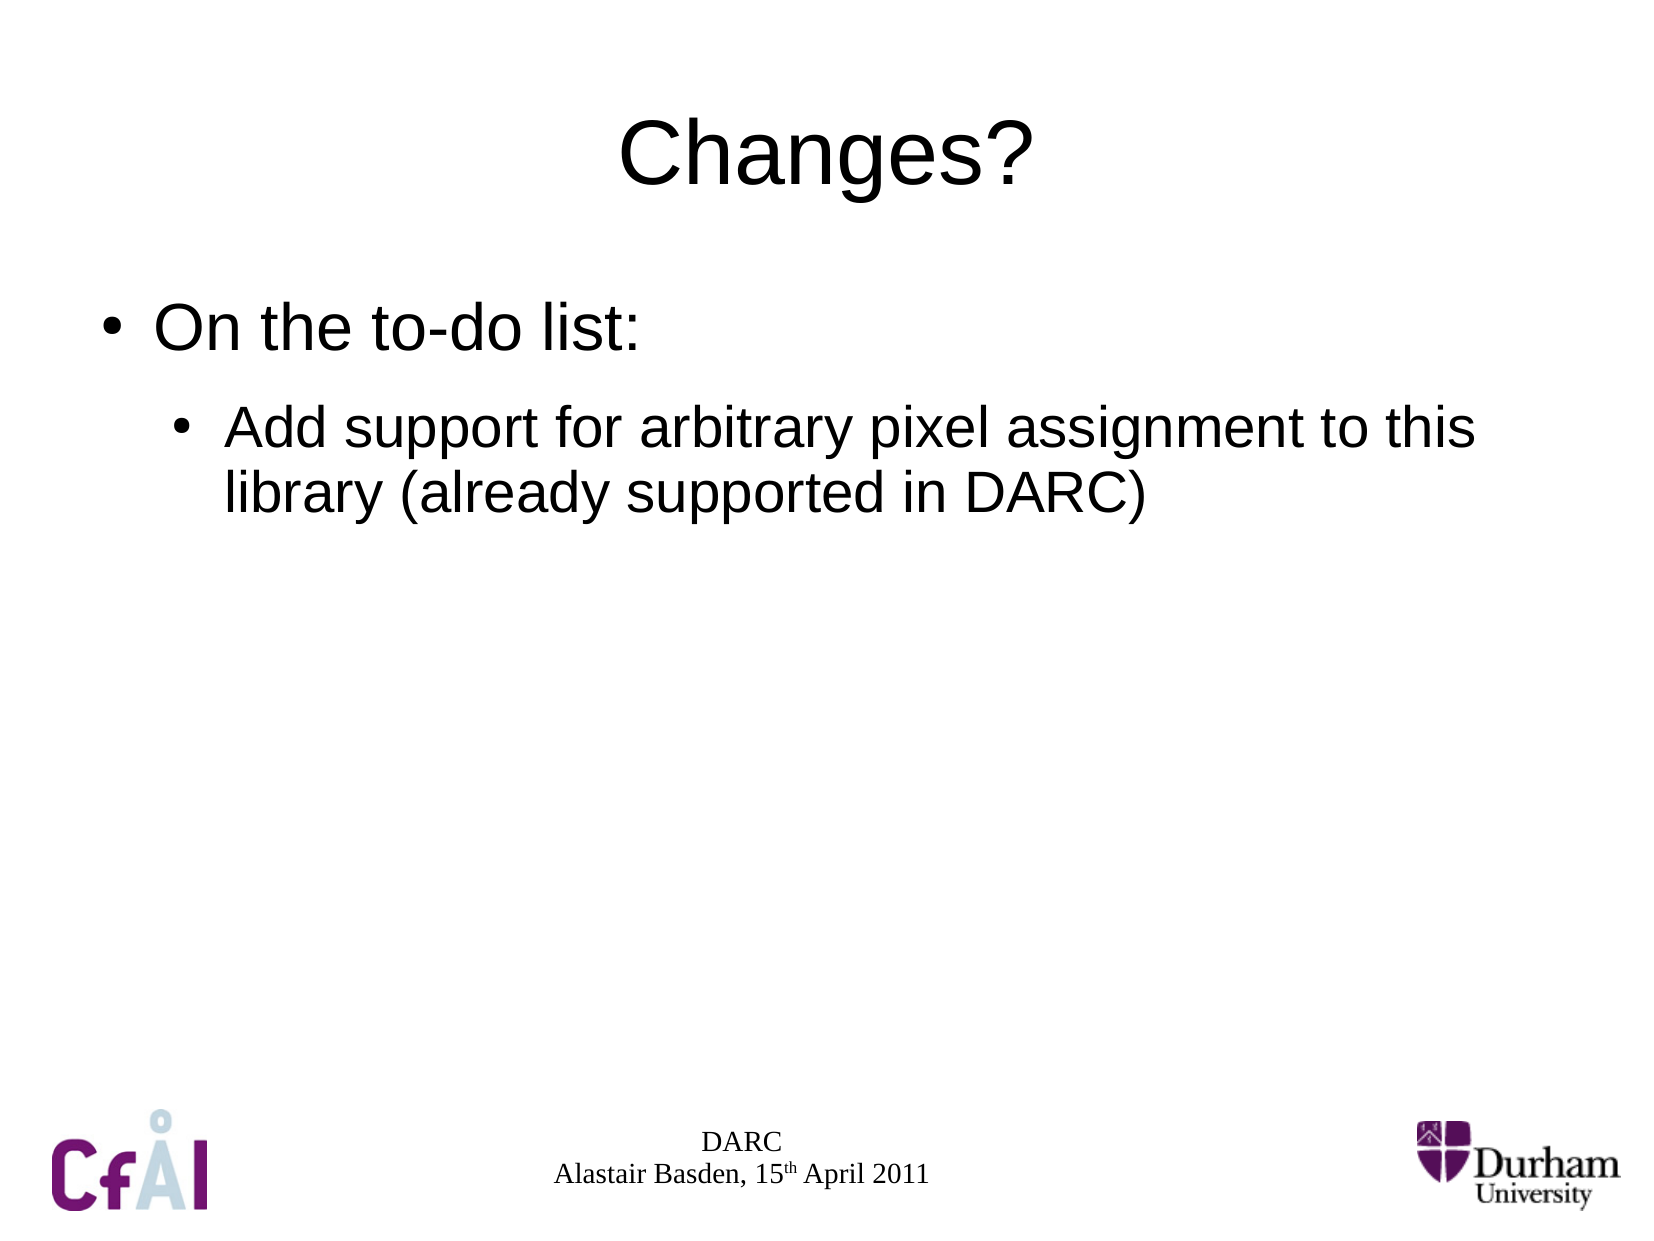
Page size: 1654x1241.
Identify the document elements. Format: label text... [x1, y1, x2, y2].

picture [52, 1109, 207, 1211]
list On the to-do list: Add support for arbitrary pixel assignment to this library (already supported in DARC) [82, 290, 1571, 1109]
picture [1417, 1121, 1621, 1211]
title Changes? [82, 56, 1571, 250]
